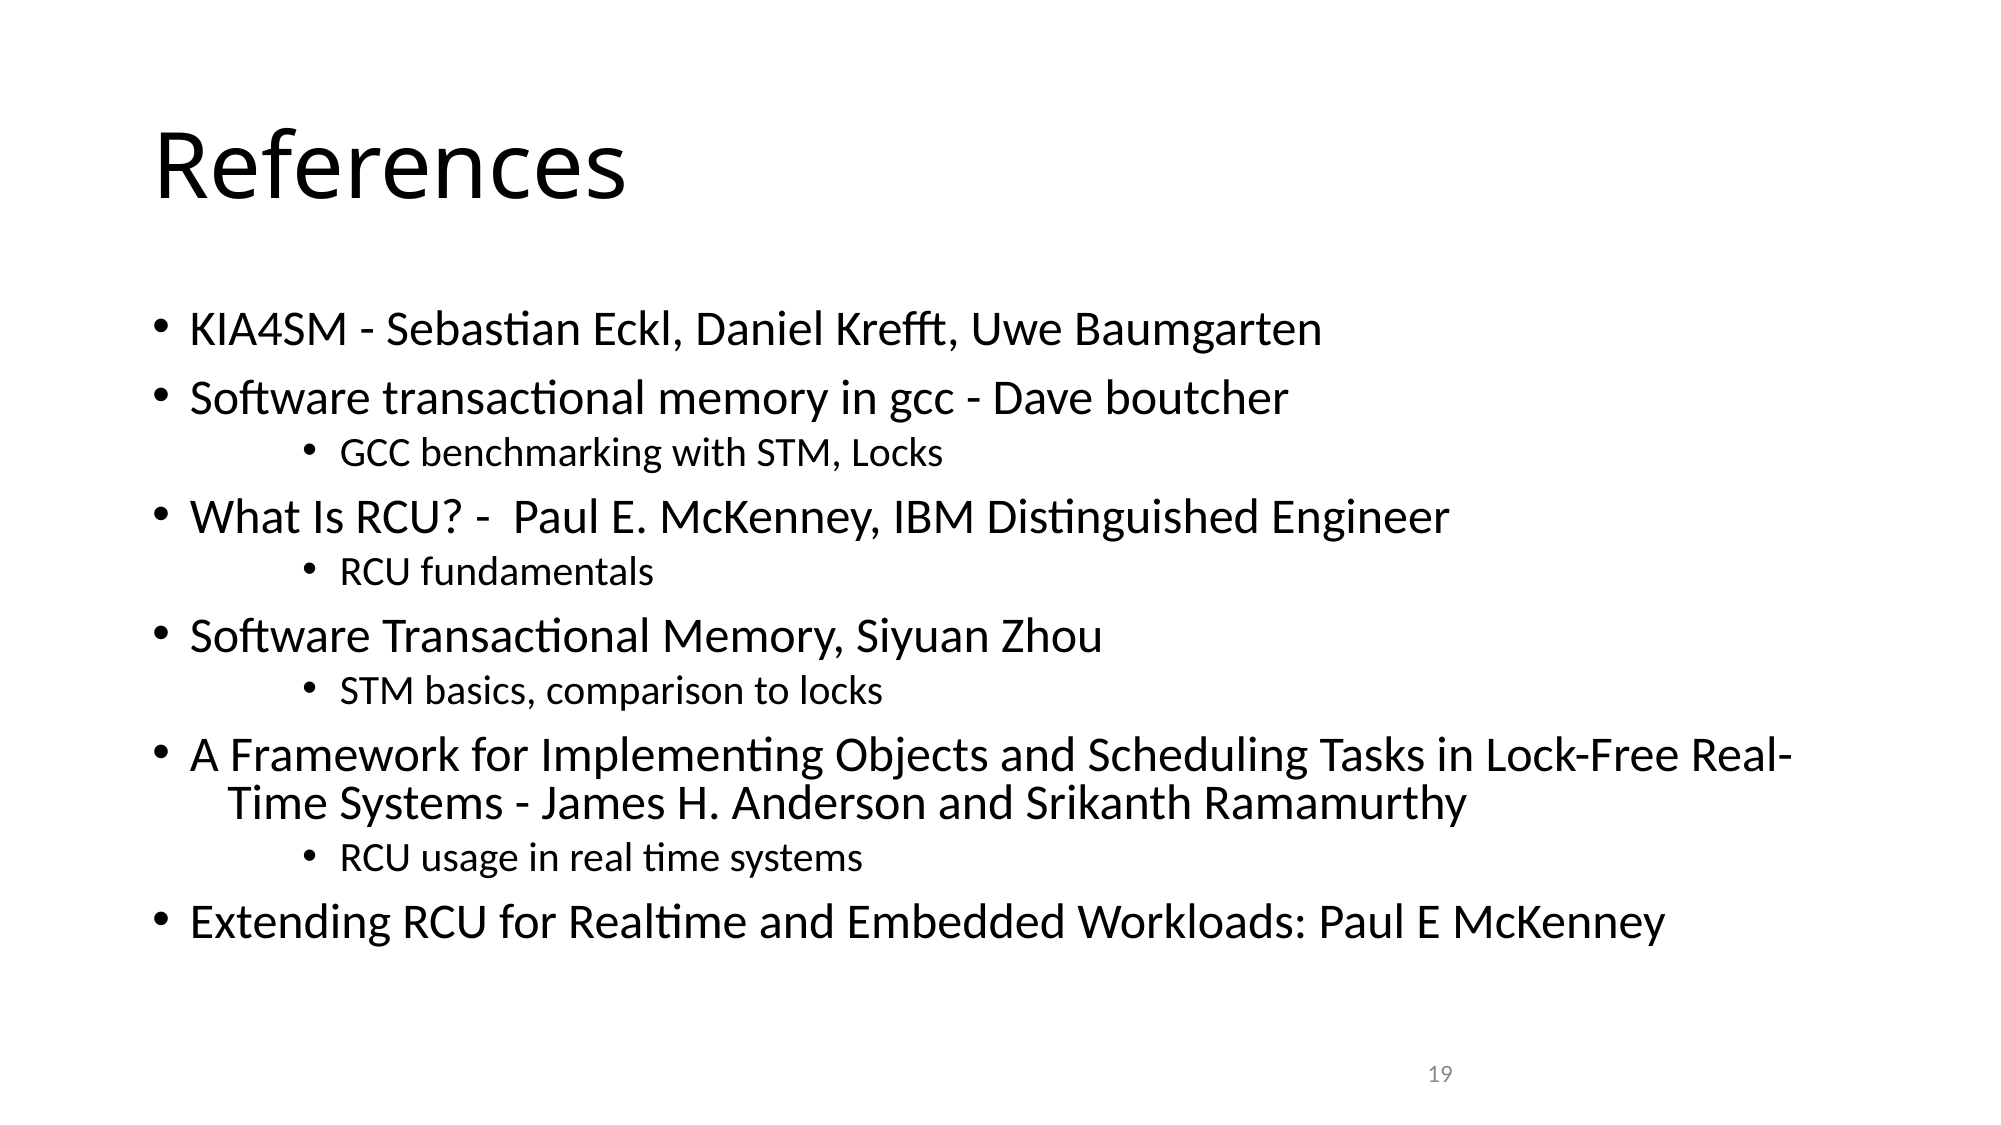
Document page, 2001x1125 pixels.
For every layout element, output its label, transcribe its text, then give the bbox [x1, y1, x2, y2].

text_box [1412, 1042, 1863, 1103]
title References [137, 59, 1863, 278]
list KIA4SM - Sebastian Eckl, Daniel Krefft, Uwe Baumgarten Software transactional memory in gcc - Dave boutcher GCC benchmarking with STM, Locks What Is RCU? - Paul E. McKenney, IBM Distinguished Engineer RCU fundamentals Software Transactional Memory, Siyuan Zhou STM basics, comparison to locks A Framework for Implementing Objects and Scheduling Tasks in Lock-Free Real-Time Systems - James H. Anderson and Srikanth Ramamurthy RCU usage in real time systems Extending RCU for Realtime and Embedded Workloads: Paul E McKenney [137, 299, 1863, 1014]
